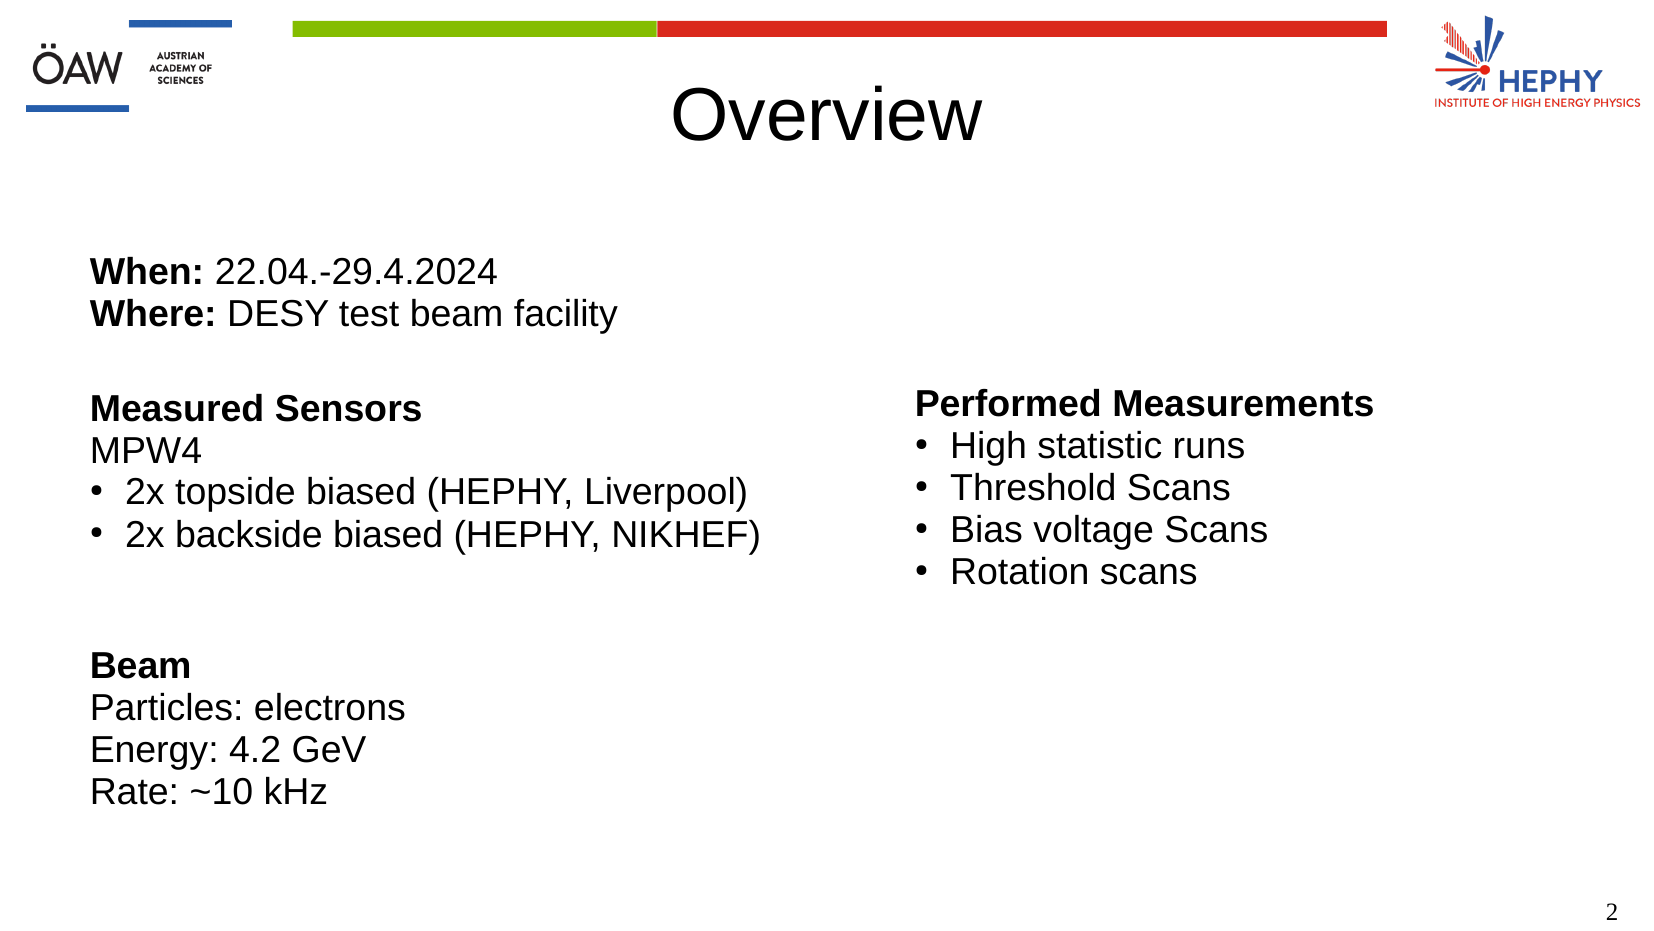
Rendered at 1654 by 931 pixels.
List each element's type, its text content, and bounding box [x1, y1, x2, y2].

text_box When: 22.04.-29.4.2024 Where: DESY test beam facility [75, 243, 863, 342]
text_box Beam Particles: electrons Energy: 4.2 GeV Rate: ~10 kHz [75, 637, 713, 821]
text_box Performed Measurements High statistic runs Threshold Scans Bias voltage Scans Rotation scans [900, 375, 1576, 601]
picture [1430, 12, 1642, 109]
title Overview [82, 37, 1571, 193]
picture [26, 20, 232, 112]
text_box Measured Sensors MPW4 2x topside biased (HEPHY, Liverpool) 2x backside biased (HEPHY, NIKHEF) [75, 379, 826, 563]
